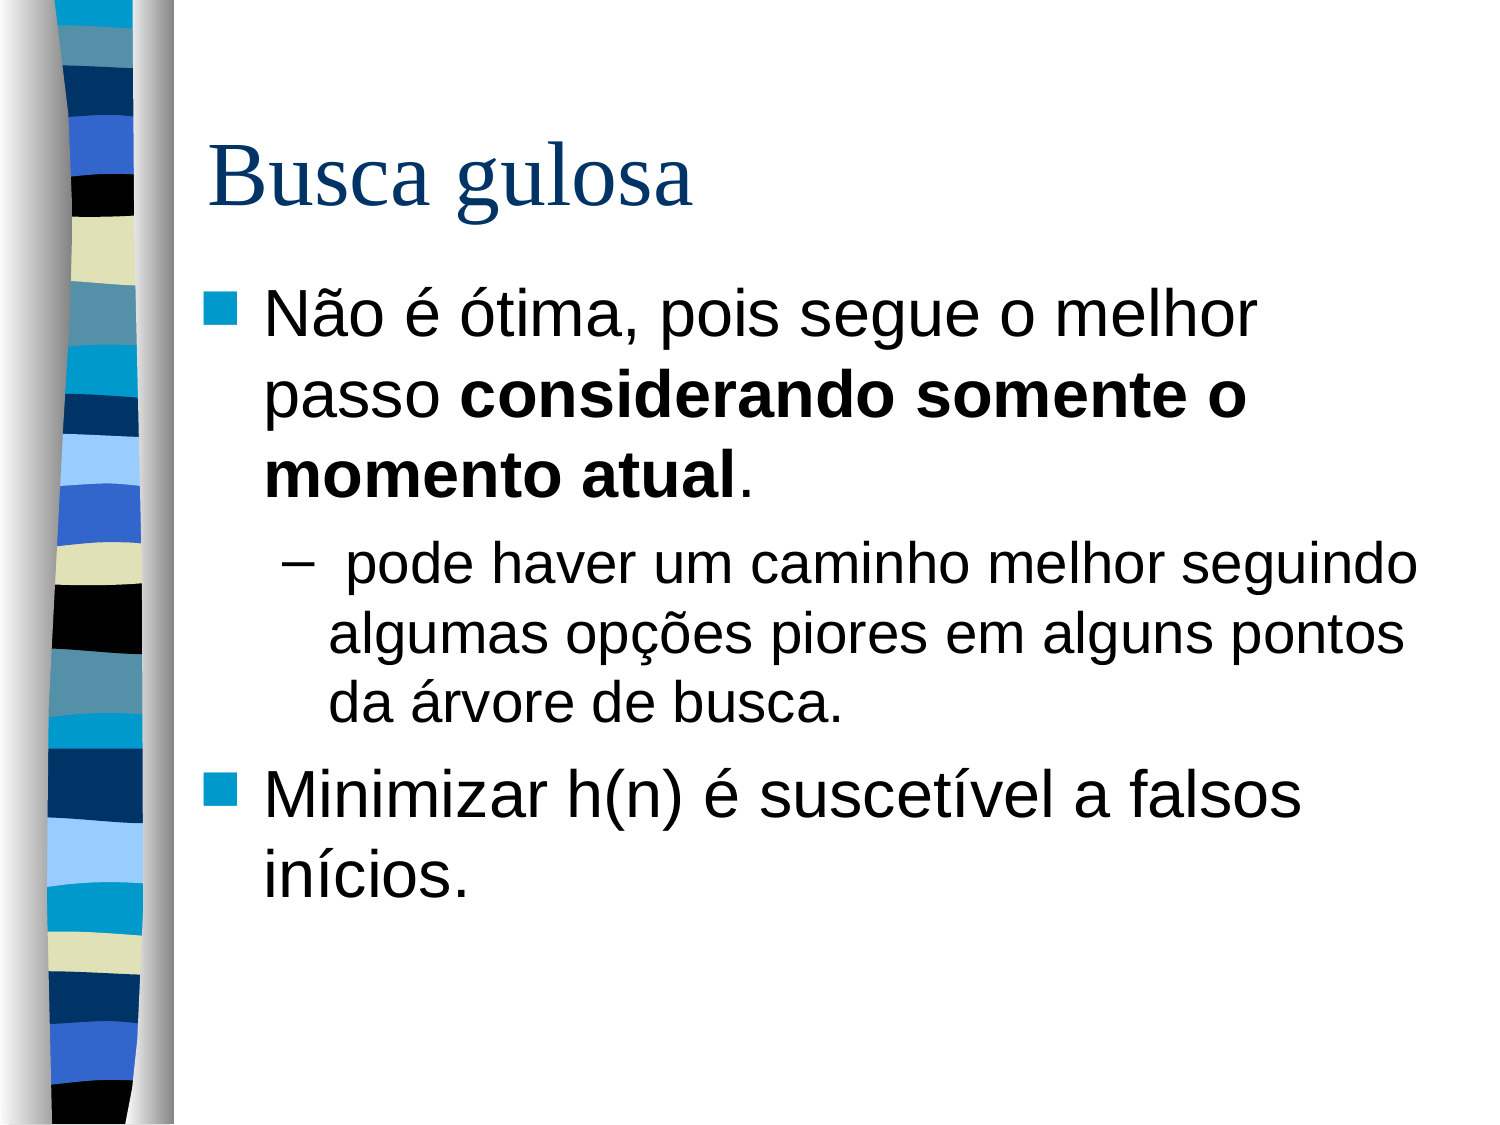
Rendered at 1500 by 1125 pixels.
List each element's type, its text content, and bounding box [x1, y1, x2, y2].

title Busca gulosa [192, 74, 1468, 262]
list Não é ótima, pois segue o melhor passo considerando somente o momento atual. pode haver um caminho melhor seguindo algumas opções piores em alguns pontos da árvore de busca. Minimizar h(n) é suscetível a falsos inícios. [192, 262, 1468, 1000]
